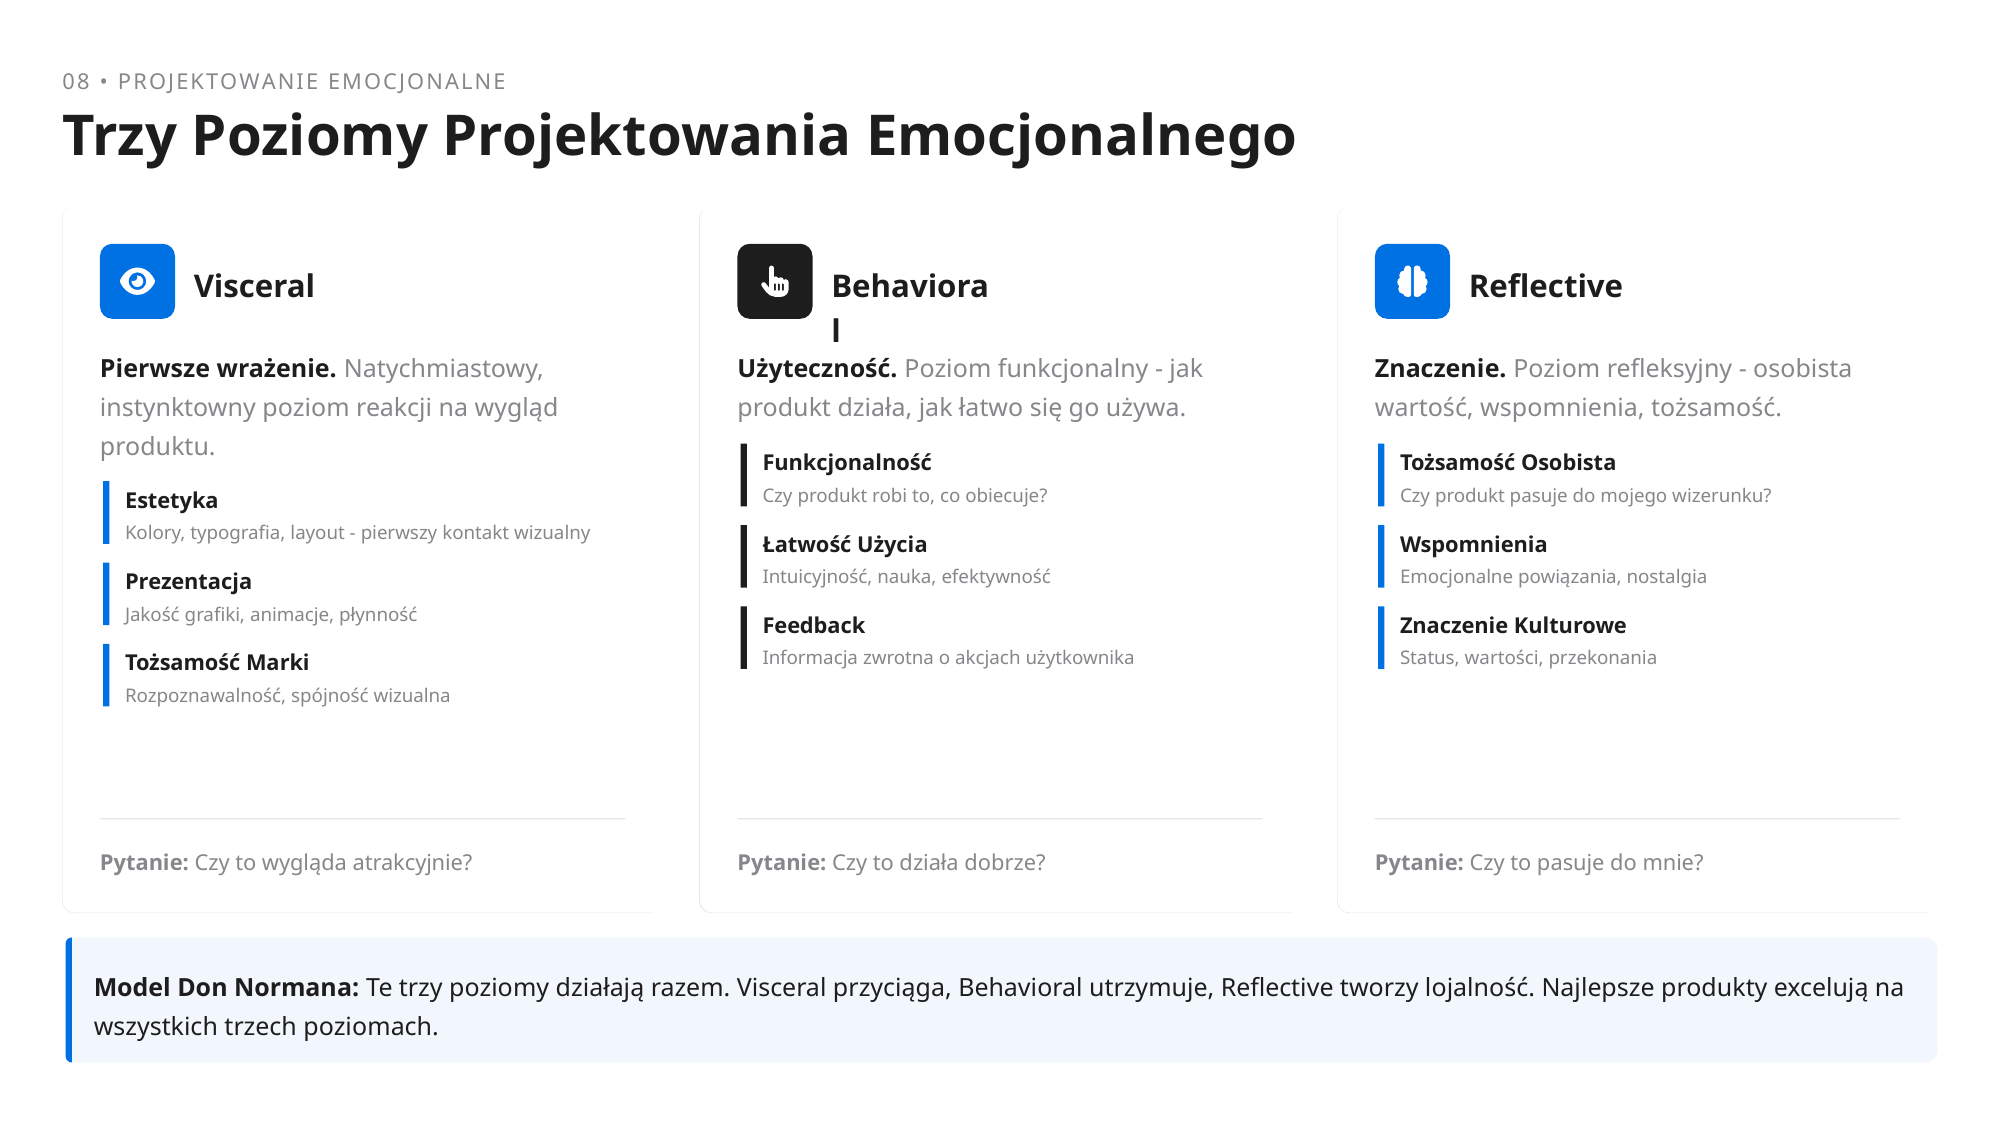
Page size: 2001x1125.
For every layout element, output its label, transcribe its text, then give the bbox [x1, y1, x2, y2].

text_box Pytanie: Czy to pasuje do mnie? [1375, 844, 1911, 875]
text_box 08 • PROJEKTOWANIE EMOCJONALNE [62, 62, 1948, 94]
text_box Estetyka [125, 481, 636, 512]
text_box Czy produkt robi to, co obiecuje? [762, 481, 1272, 506]
text_box Feedback [763, 606, 1274, 638]
text_box Rozpoznawalność, spójność wizualna [125, 681, 634, 706]
text_box Wspomnienia [1400, 525, 1911, 556]
text_box Funkcjonalność [763, 444, 1274, 475]
text_box Pytanie: Czy to wygląda atrakcyjnie? [100, 844, 636, 875]
text_box Visceral [194, 259, 325, 303]
text_box Pytanie: Czy to działa dobrze? [737, 844, 1273, 875]
text_box Jakość grafiki, animacje, płynność [125, 600, 634, 625]
text_box Prezentacja [125, 562, 636, 594]
text_box [1337, 206, 1938, 913]
text_box Tożsamość Marki [125, 644, 636, 675]
text_box Reflective [1469, 259, 1630, 303]
text_box Pierwsze wrażenie. Natychmiastowy, instynktowny poziom reakcji na wygląd produktu. [100, 344, 638, 456]
text_box Trzy Poziomy Projektowania Emocjonalnego [62, 106, 1966, 169]
text_box Intuicyjność, nauka, efektywność [762, 562, 1272, 587]
text_box Kolory, typografia, layout - pierwszy kontakt wizualny [125, 519, 634, 544]
text_box [699, 206, 1301, 913]
text_box Znaczenie Kulturowe [1400, 606, 1911, 638]
text_box [65, 937, 1938, 1063]
text_box Informacja zwrotna o akcjach użytkownika [762, 644, 1272, 669]
text_box Znaczenie. Poziom refleksyjny - osobista wartość, wspomnienia, tożsamość. [1375, 344, 1913, 419]
text_box Model Don Normana: Te trzy poziomy działają razem. Visceral przyciąga, Behavioral utrzymuje, Reflective tworzy lojalność. Najlepsze produkty excelują na wszystkich trzech poziomach. [94, 962, 1925, 1038]
text_box Tożsamość Osobista [1400, 444, 1911, 475]
text_box [62, 206, 663, 913]
text_box Czy produkt pasuje do mojego wizerunku? [1400, 481, 1909, 506]
text_box Użyteczność. Poziom funkcjonalny - jak produkt działa, jak łatwo się go używa. [737, 344, 1275, 419]
text_box Status, wartości, przekonania [1400, 644, 1909, 669]
text_box Łatwość Użycia [763, 525, 1274, 556]
text_box Emocjonalne powiązania, nostalgia [1400, 562, 1909, 587]
text_box Behavioral [831, 259, 997, 303]
